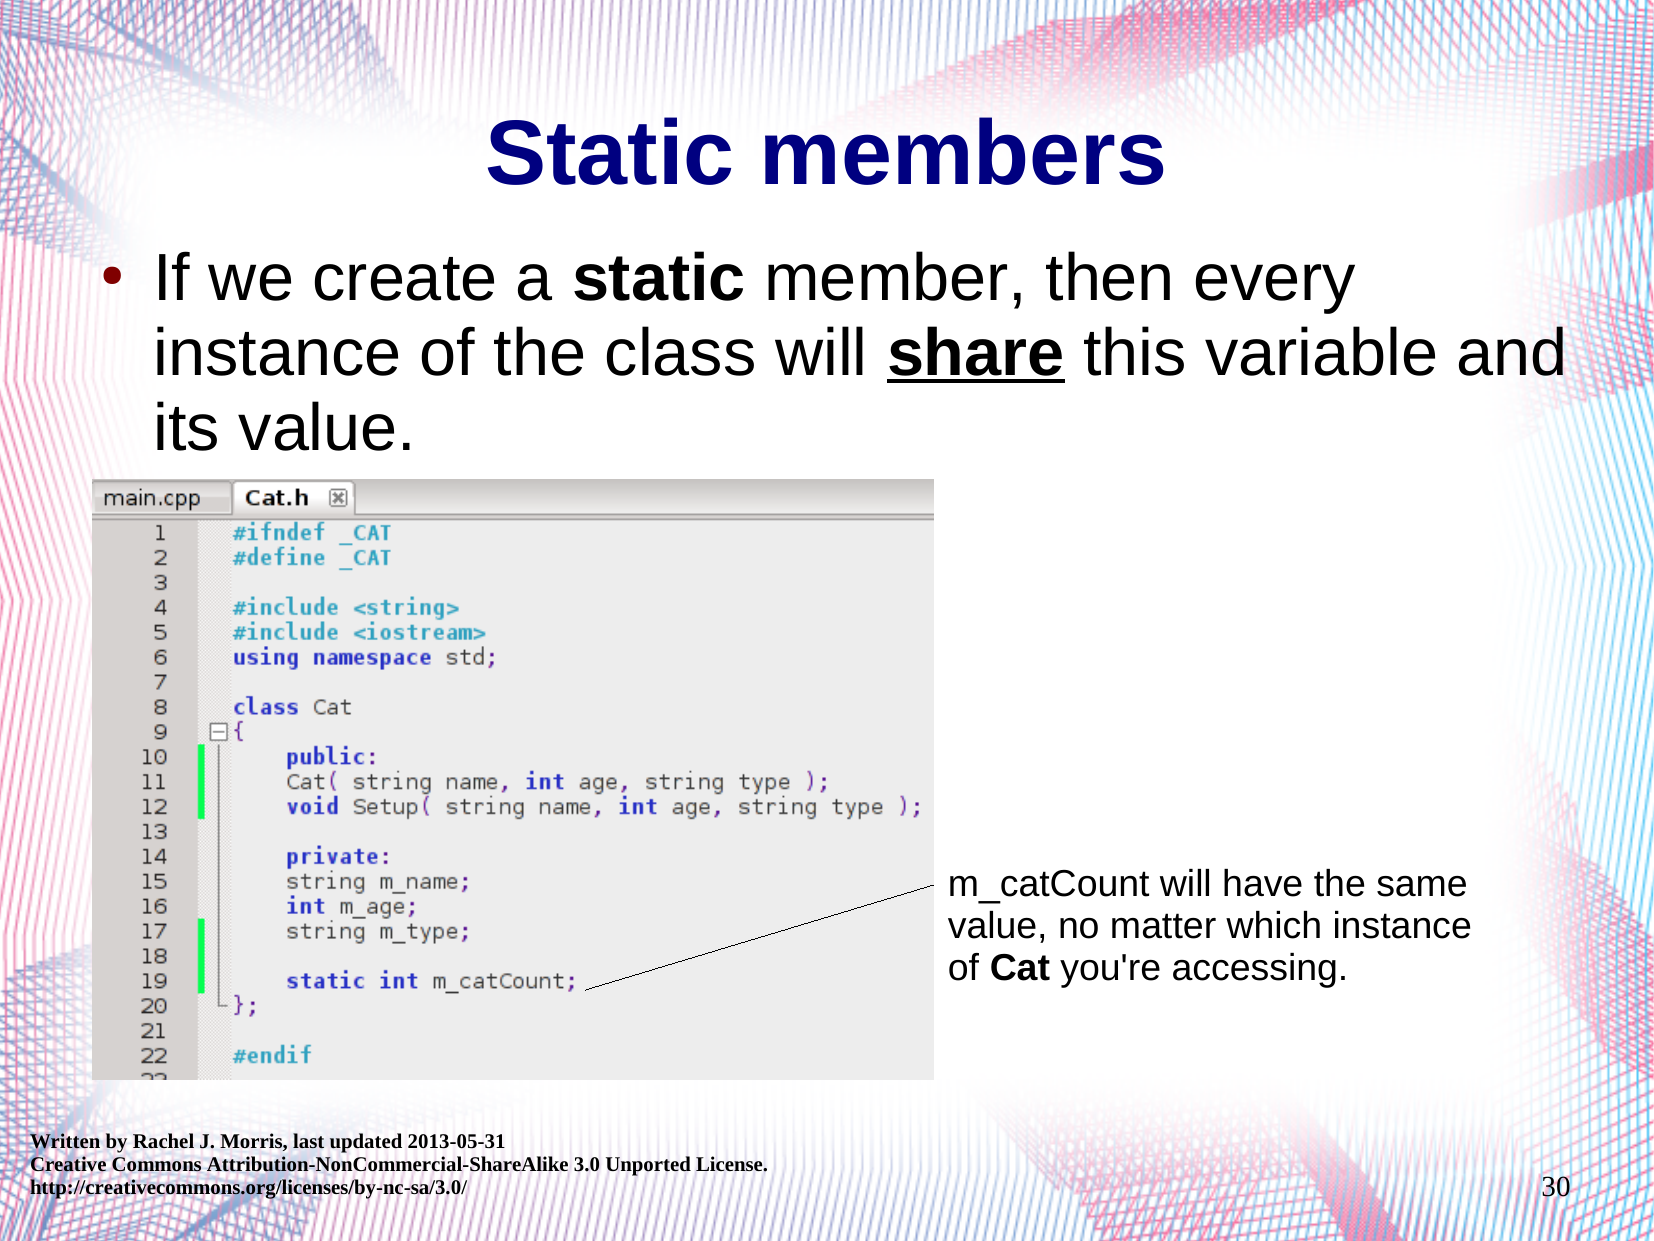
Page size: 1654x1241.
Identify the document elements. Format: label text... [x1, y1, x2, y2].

title Static members [82, 49, 1571, 240]
text_box m_catCount will have the same value, no matter which instance of Cat you're accessing. [933, 855, 1501, 996]
list If we create a static member, then every instance of the class will share this variable and its value. [82, 240, 1571, 1010]
picture [0, 0, 1654, 1241]
